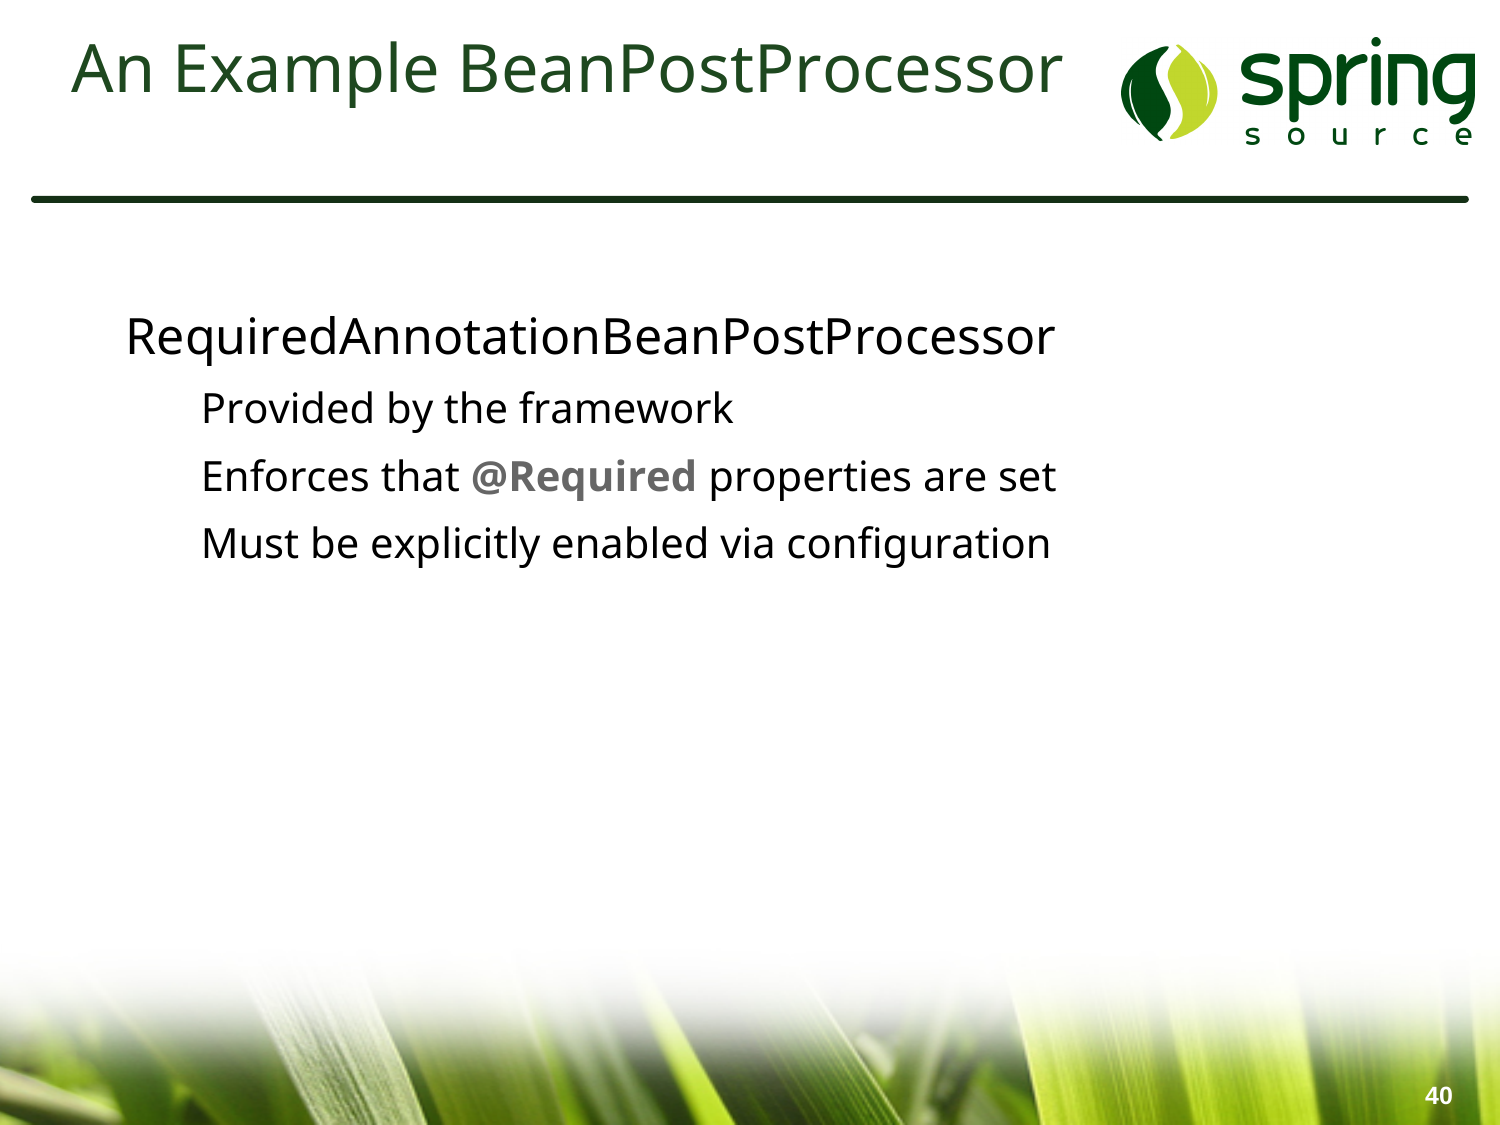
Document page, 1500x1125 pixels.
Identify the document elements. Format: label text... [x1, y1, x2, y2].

picture [0, 944, 1500, 1125]
list RequiredAnnotationBeanPostProcessor Provided by the framework Enforces that @Required properties are set Must be explicitly enabled via configuration [110, 293, 1424, 969]
picture [1121, 37, 1475, 145]
title An Example BeanPostProcessor [56, 13, 1089, 191]
